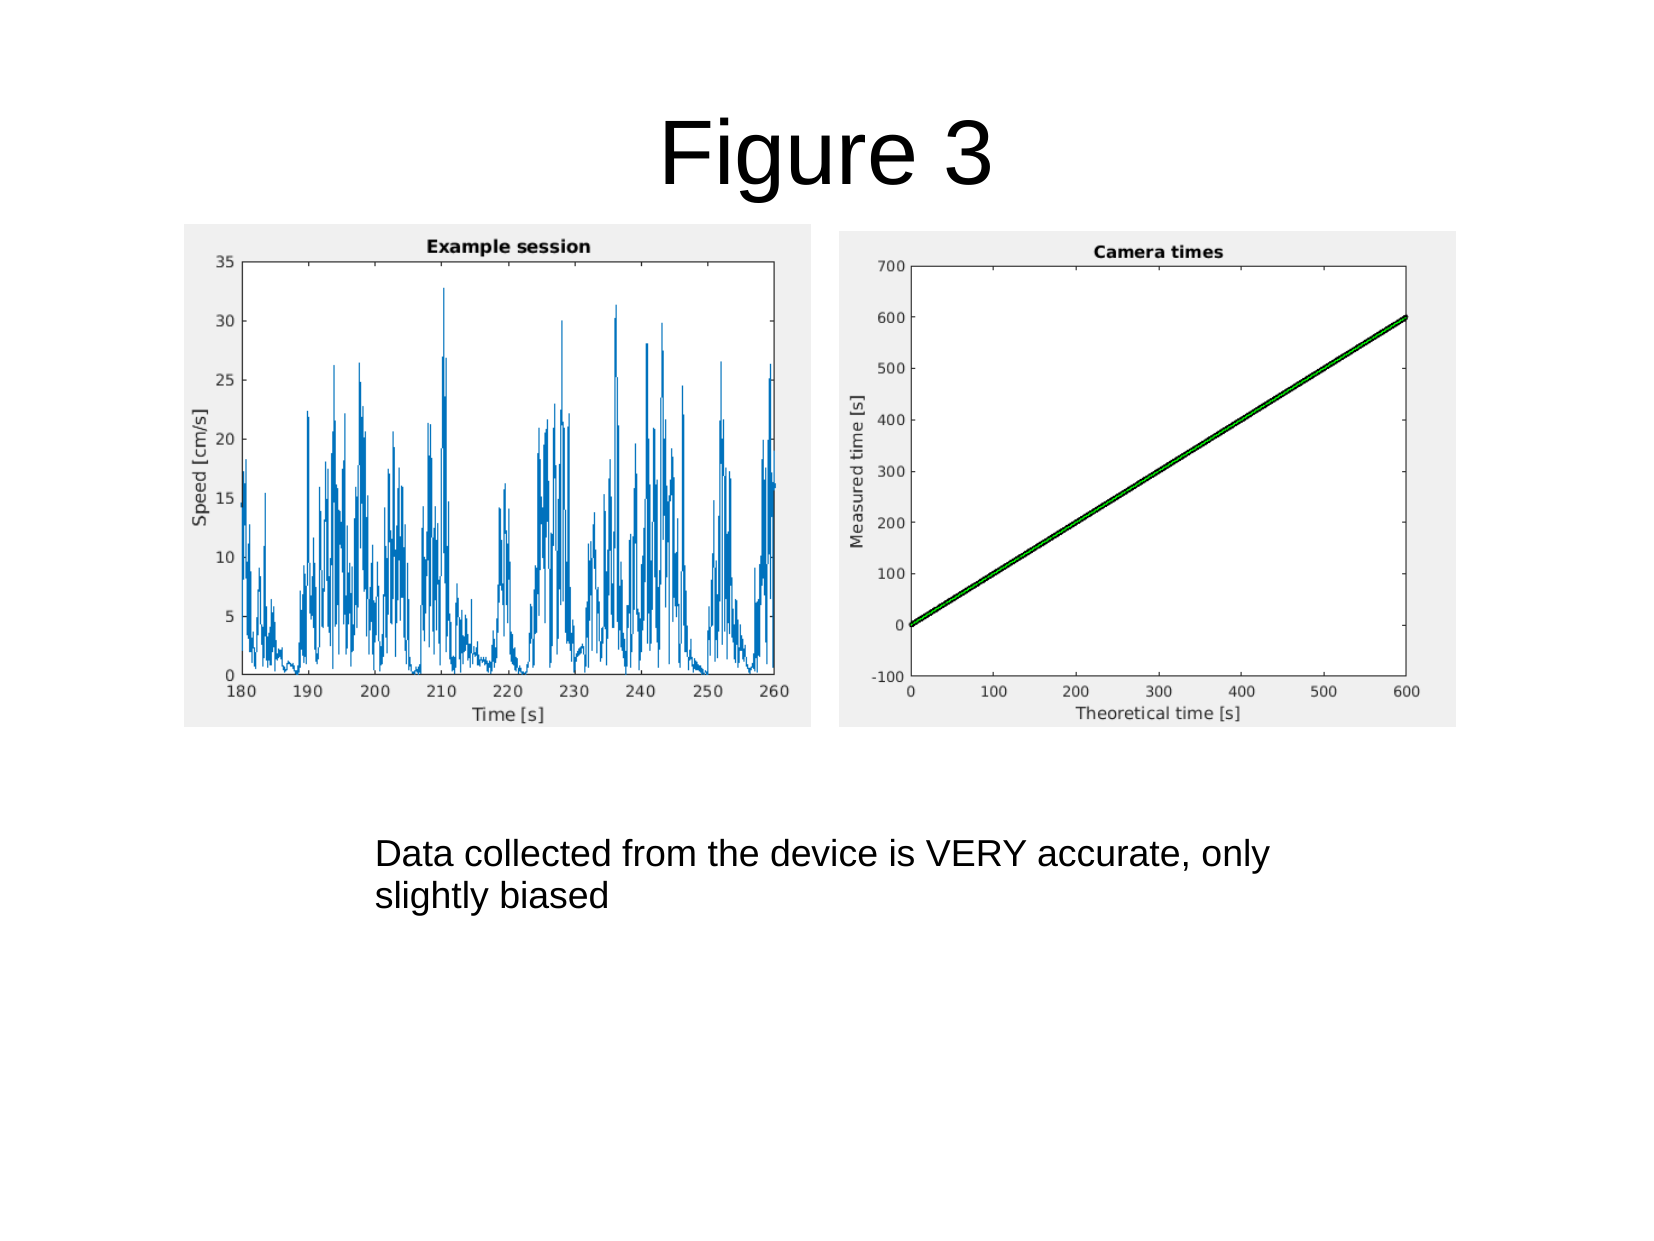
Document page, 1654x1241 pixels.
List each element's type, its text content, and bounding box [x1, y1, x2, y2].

text_box Data collected from the device is VERY accurate, only slightly biased [360, 825, 1291, 924]
picture [184, 224, 811, 727]
title Figure 3 [82, 49, 1571, 257]
picture [839, 231, 1456, 727]
